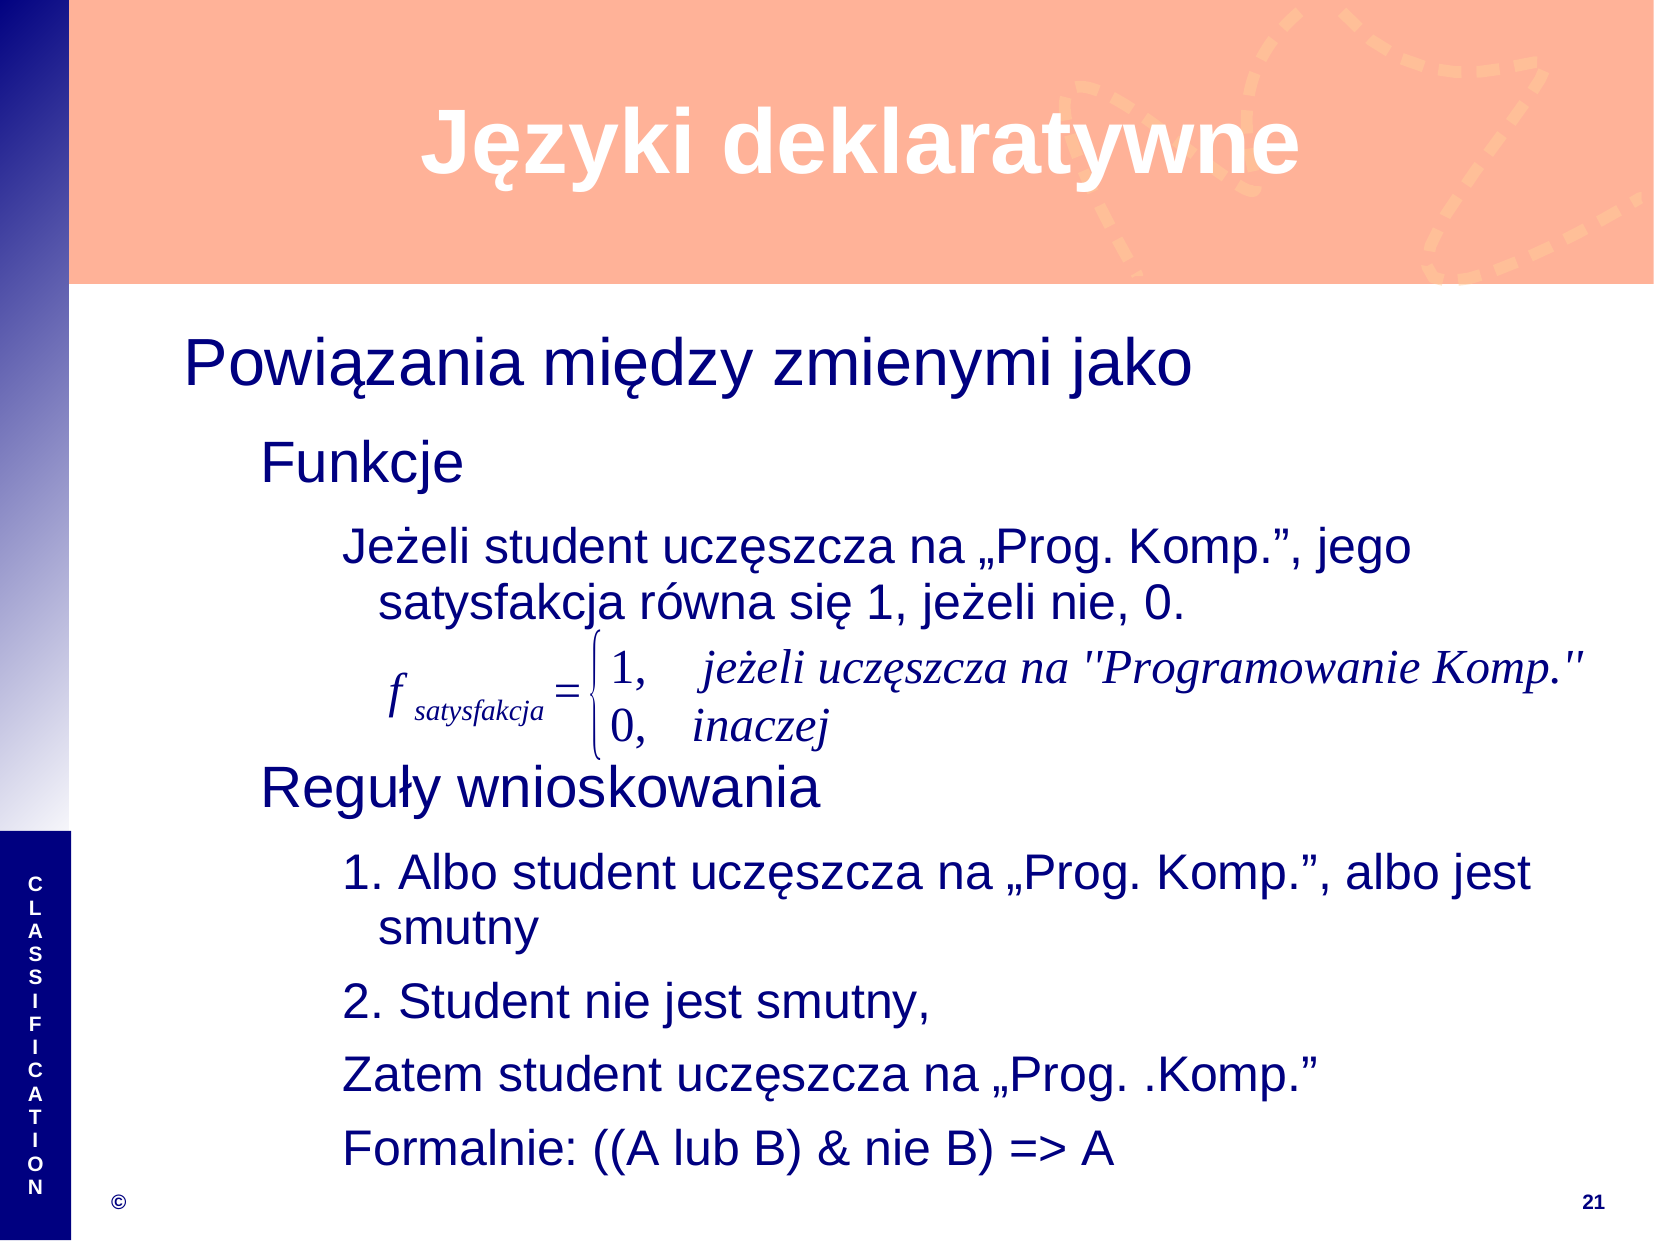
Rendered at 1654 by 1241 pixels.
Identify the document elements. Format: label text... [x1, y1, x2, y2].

list Powiązania między zmienymi jako Funkcje Jeżeli student uczęszcza na „Prog. Komp.”, jego satysfakcja równa się 1, jeżeli nie, 0. [165, 325, 1578, 755]
chart [371, 628, 1590, 760]
text_box C L A S S I F I C A T I O N [0, 830, 71, 1241]
title Języki deklaratywne [106, 37, 1617, 246]
list Reguły wnioskowania 1. Albo student uczęszcza na „Prog. Komp.”, albo jest smutny 2. Student nie jest smutny, Zatem student uczęszcza na „Prog. .Komp.” Formalnie: ((A lub B) & nie B) => A [165, 755, 1578, 1176]
